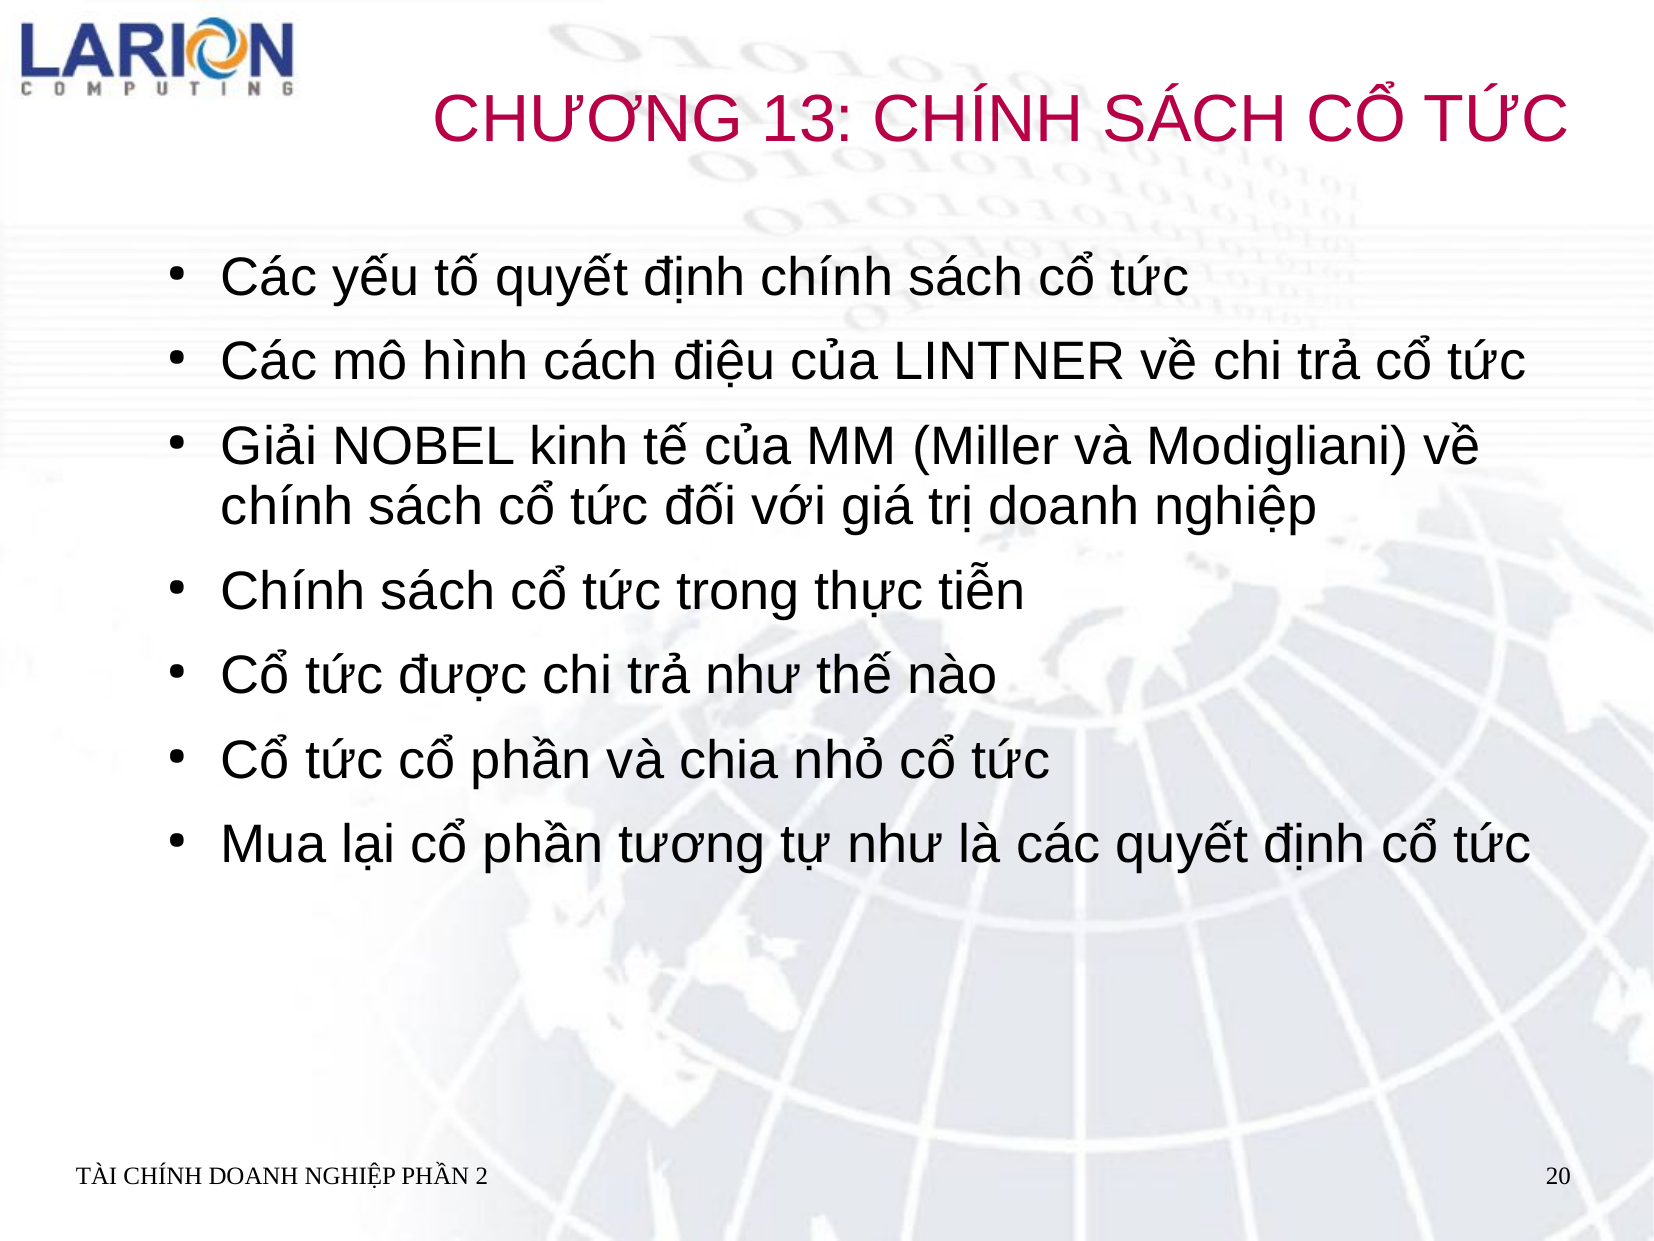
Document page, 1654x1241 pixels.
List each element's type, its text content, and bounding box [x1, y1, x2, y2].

picture [0, 0, 1654, 1241]
title CHƯƠNG 13: CHÍNH SÁCH CỔ TỨC [300, 49, 1571, 188]
list Các yếu tố quyết định chính sách cổ tức Các mô hình cách điệu của LINTNER về chi trả cổ tức Giải NOBEL kinh tế của MM (Miller và Modigliani) về chính sách cổ tức đối với giá trị doanh nghiệp Chính sách cổ tức trong thực tiễn Cổ tức được chi trả như thế nào Cổ tức cổ phần và chia nhỏ cổ tức Mua lại cổ phần tương tự như là các quyết định cổ tức [150, 246, 1576, 1126]
